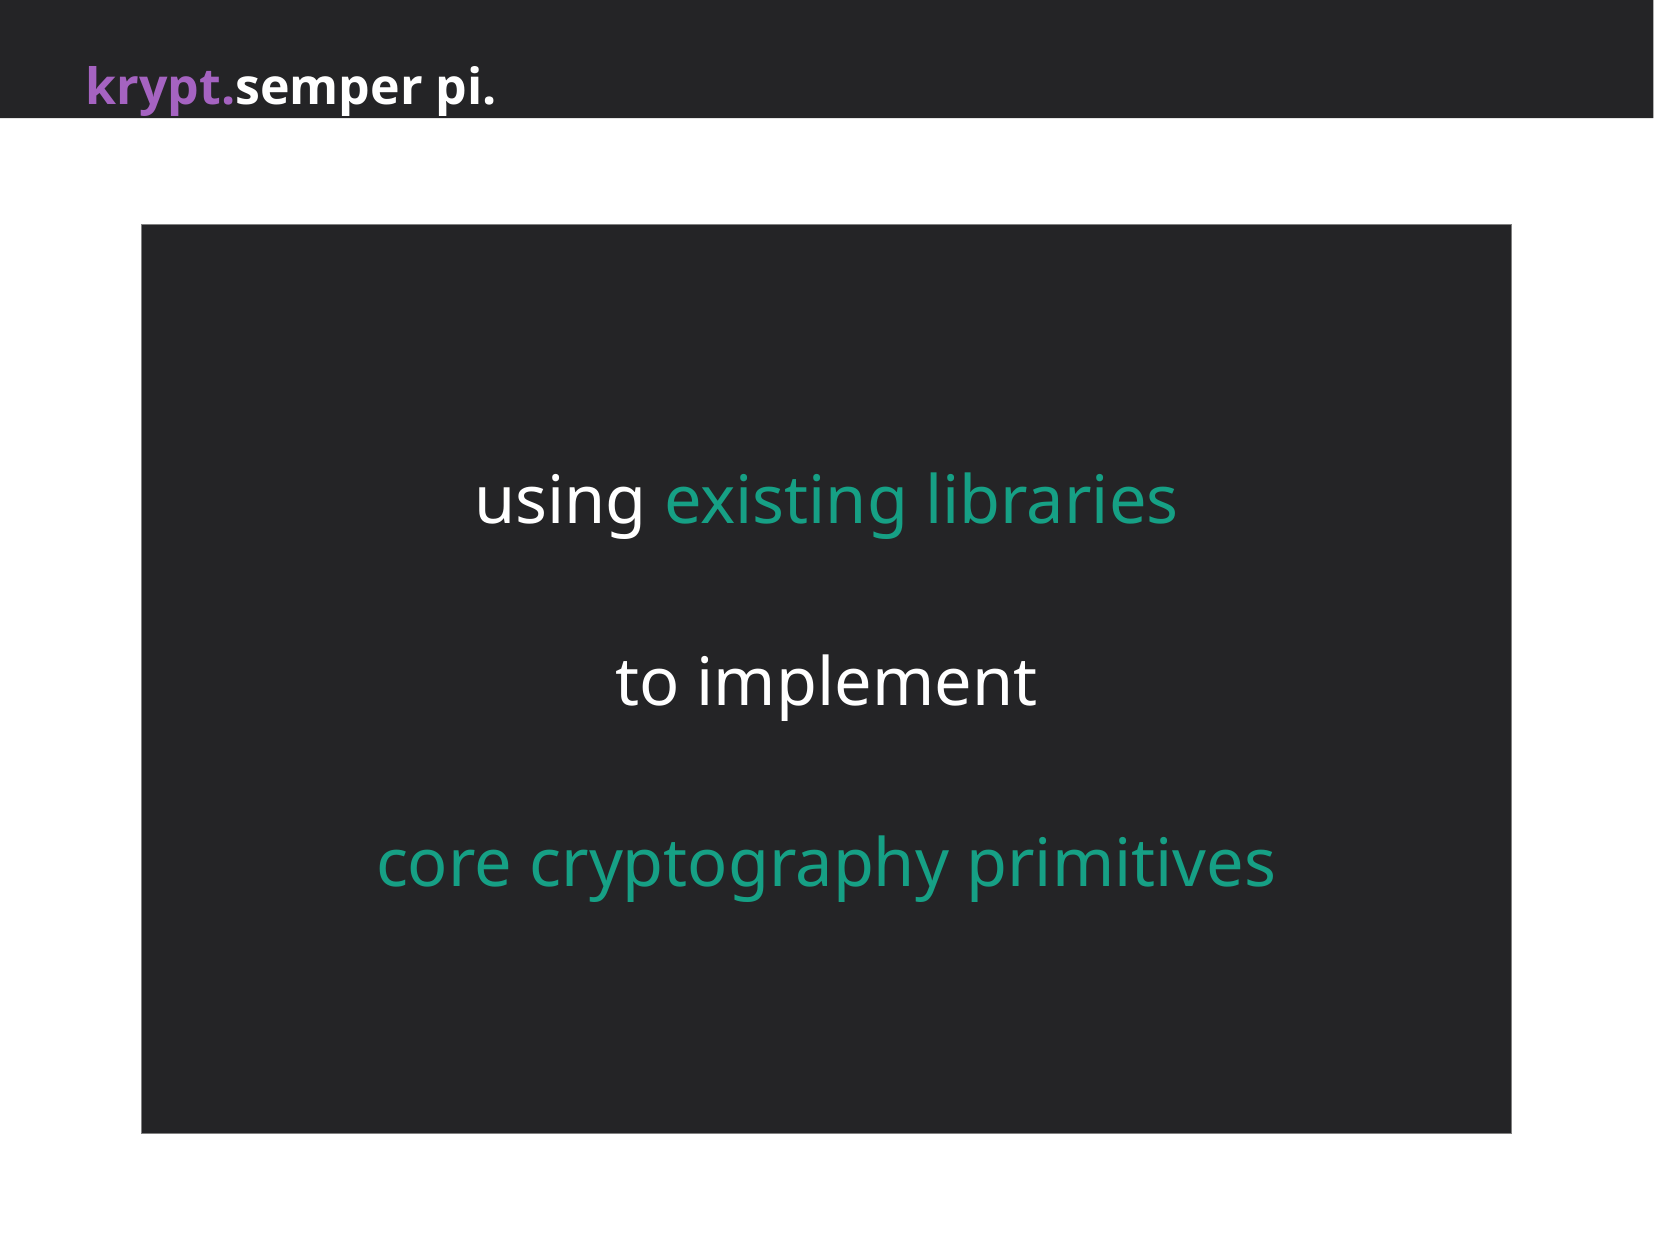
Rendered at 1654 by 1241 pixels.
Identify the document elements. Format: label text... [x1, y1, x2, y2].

text_box krypt.semper pi. [70, 43, 544, 119]
text_box using existing libraries to implement core cryptography primitives [141, 224, 1512, 1134]
text_box [0, 0, 1654, 119]
